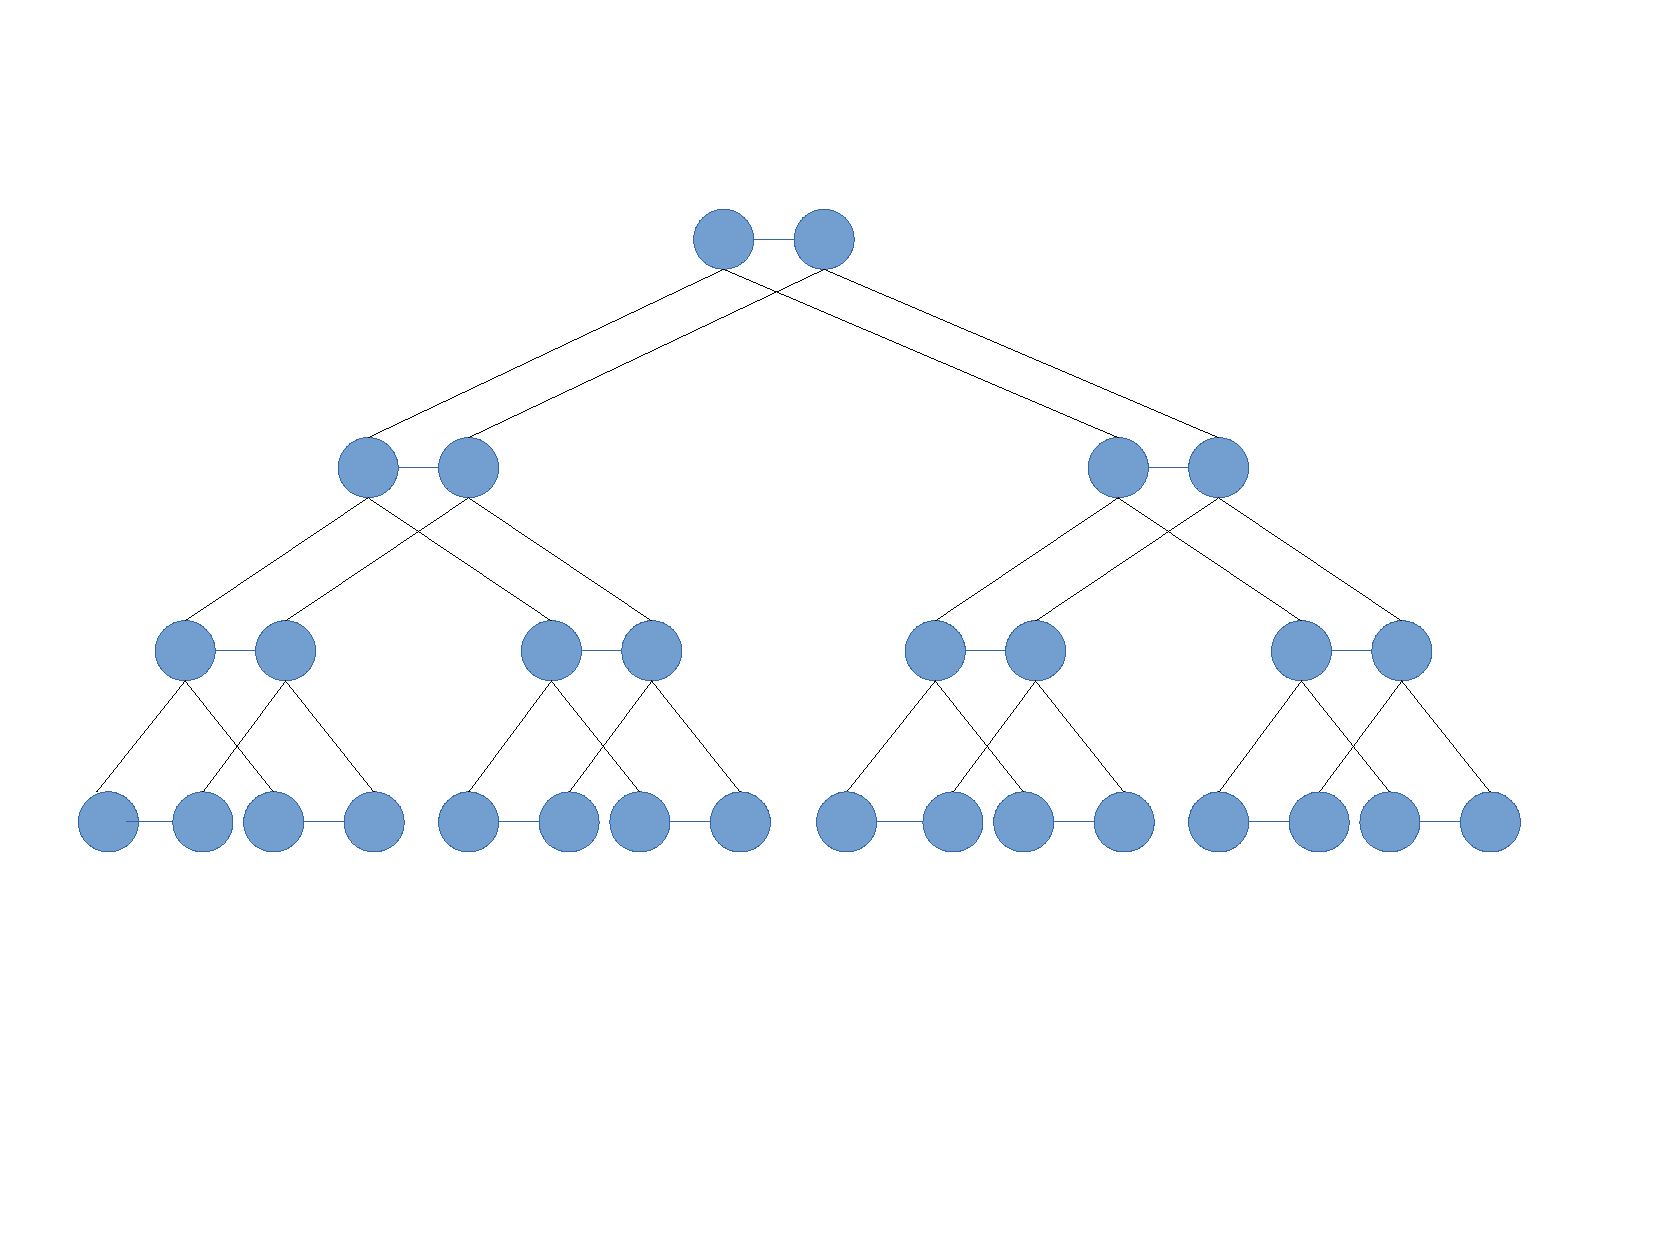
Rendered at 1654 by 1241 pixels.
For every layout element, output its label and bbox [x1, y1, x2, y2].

text_box [539, 791, 600, 852]
text_box [438, 437, 499, 498]
text_box [172, 791, 233, 852]
text_box [1460, 791, 1521, 852]
text_box [1188, 437, 1249, 498]
text_box [155, 620, 216, 681]
text_box [922, 791, 983, 852]
text_box [438, 791, 499, 852]
text_box [1094, 791, 1155, 852]
text_box [621, 620, 682, 681]
text_box [794, 209, 855, 270]
text_box [609, 791, 670, 852]
text_box [521, 620, 582, 681]
text_box [693, 209, 754, 270]
text_box [710, 791, 771, 852]
text_box [78, 791, 139, 852]
text_box [1088, 437, 1149, 498]
text_box [1371, 620, 1432, 681]
text_box [338, 437, 399, 498]
text_box [905, 620, 966, 681]
text_box [255, 620, 316, 681]
text_box [993, 791, 1054, 852]
text_box [1188, 791, 1249, 852]
text_box [816, 791, 877, 852]
text_box [243, 791, 304, 852]
text_box [1359, 791, 1420, 852]
text_box [1289, 791, 1350, 852]
text_box [1005, 620, 1066, 681]
text_box [344, 791, 405, 852]
text_box [1271, 620, 1332, 681]
